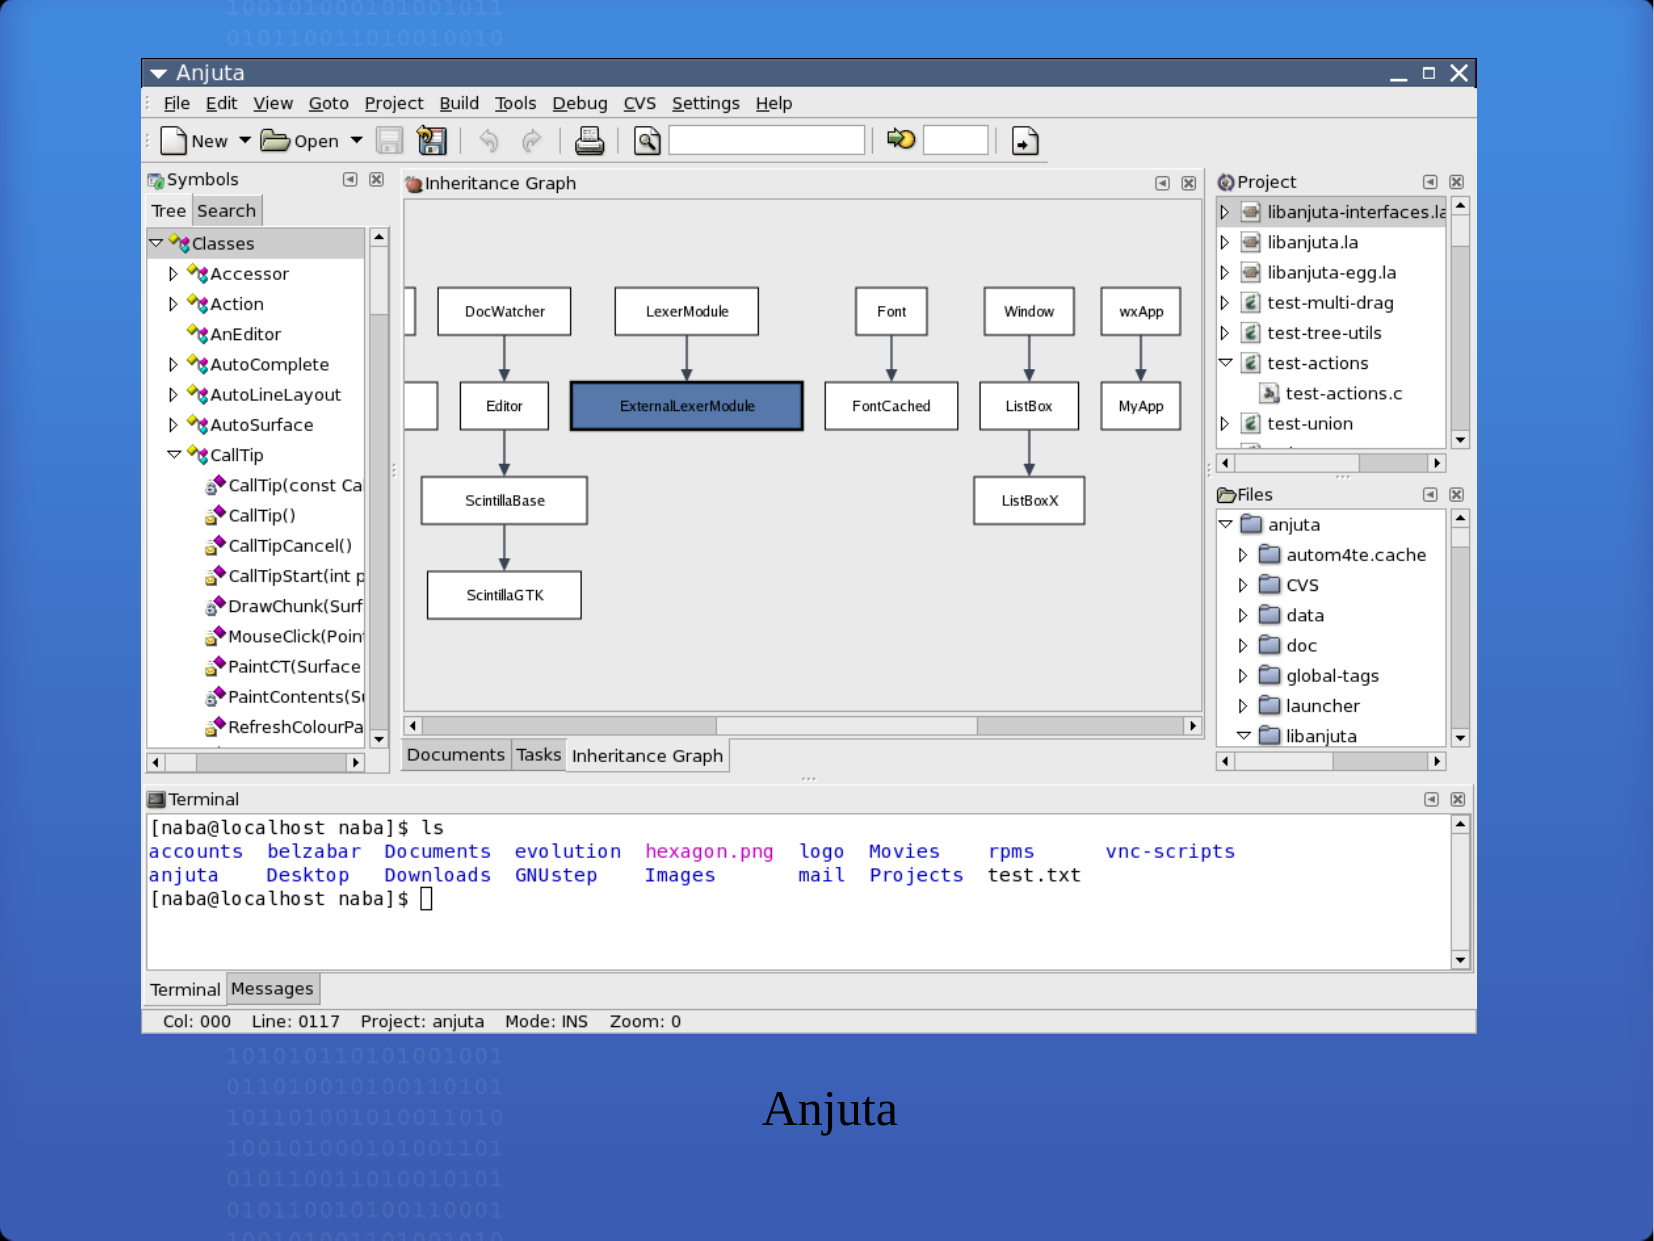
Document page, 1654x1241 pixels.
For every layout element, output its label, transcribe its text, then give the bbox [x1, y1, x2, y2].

text_box Anjuta [761, 1080, 899, 1137]
picture [0, 0, 1654, 1241]
